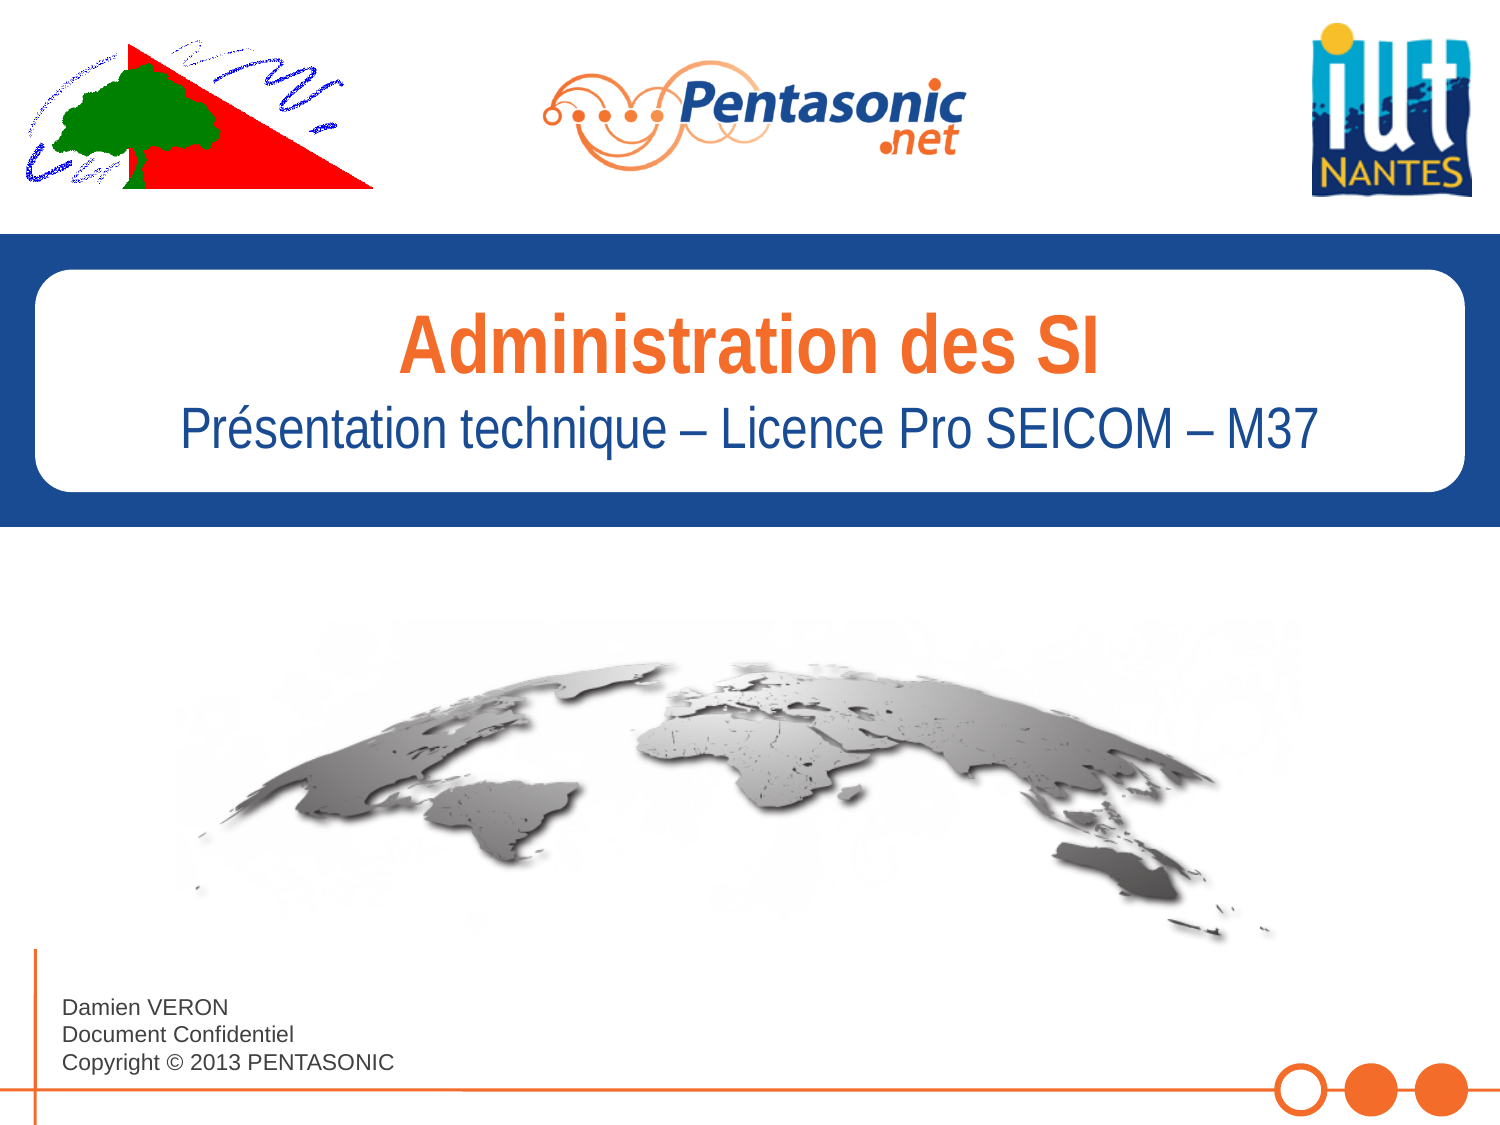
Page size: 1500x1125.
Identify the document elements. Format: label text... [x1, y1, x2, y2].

picture [175, 619, 1301, 950]
text_box Damien VERON Document Confidentiel Copyright © 2013 PENTASONIC [47, 985, 481, 1082]
title Administration des SI Présentation technique – Licence Pro SEICOM – M37 [0, 246, 1500, 504]
picture [23, 35, 376, 193]
picture [539, 54, 973, 176]
picture [1312, 23, 1472, 197]
